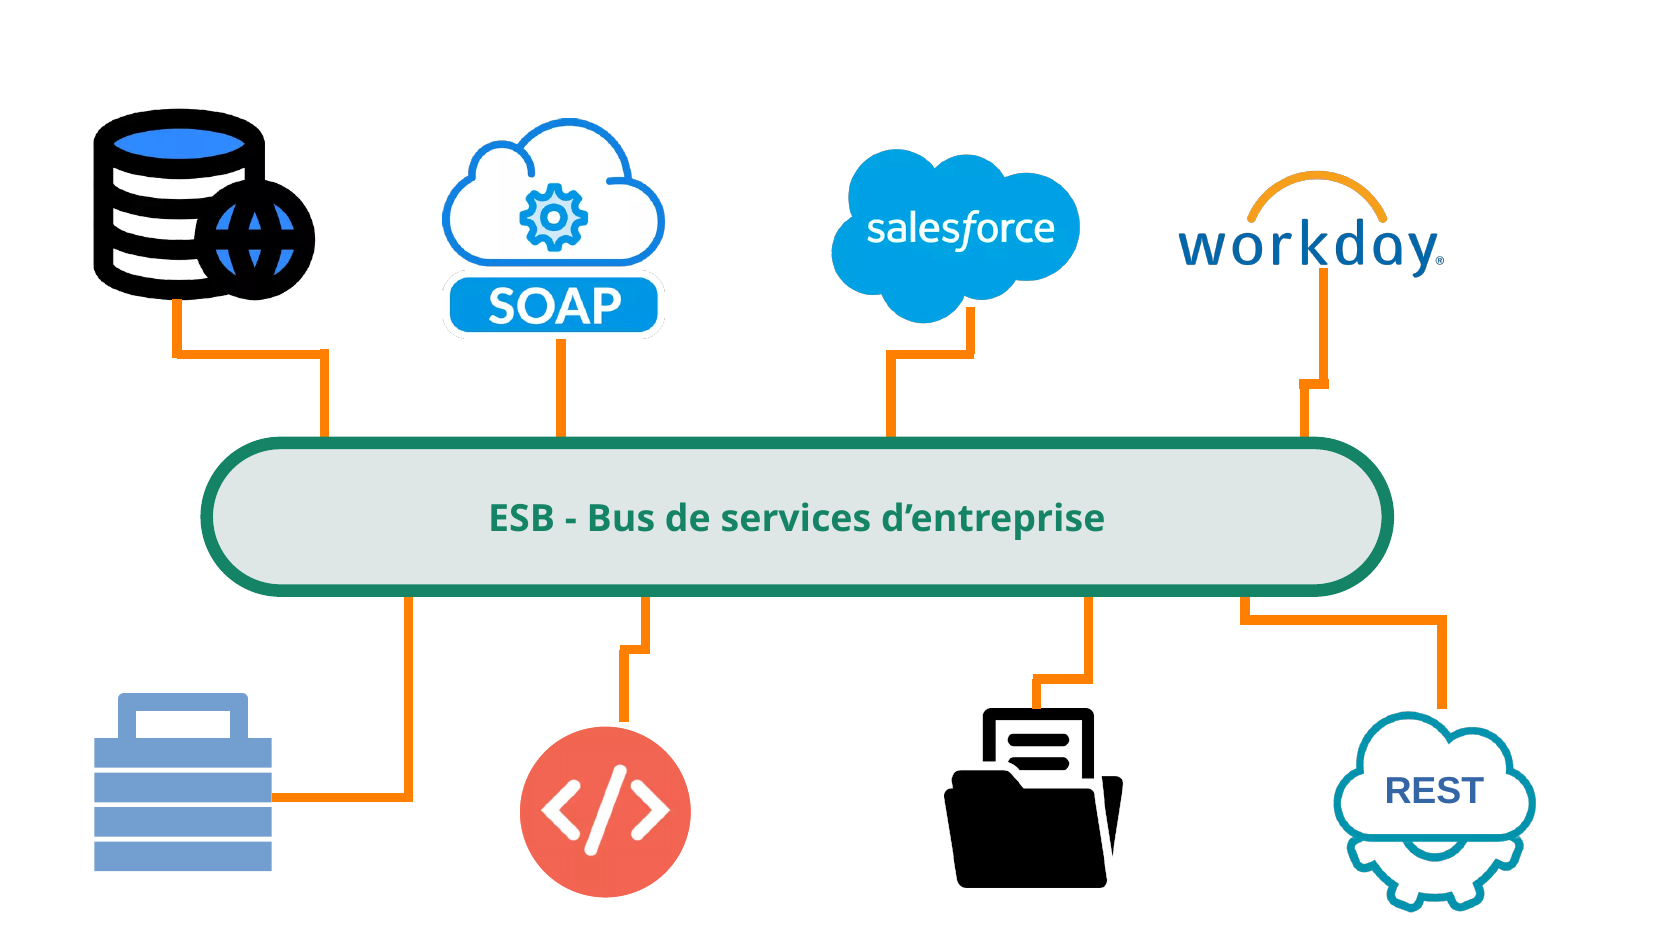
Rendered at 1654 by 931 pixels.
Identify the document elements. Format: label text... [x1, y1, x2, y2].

text_box [94, 772, 272, 803]
picture [83, 83, 325, 325]
text_box [94, 841, 272, 872]
text_box REST [1328, 761, 1541, 819]
picture [797, 147, 1114, 325]
text_box [94, 807, 272, 837]
picture [442, 118, 665, 339]
picture [1328, 819, 1541, 916]
picture [1175, 147, 1447, 301]
text_box ESB - Bus de services d’entreprise [206, 442, 1388, 591]
text_box [94, 698, 272, 768]
picture [944, 708, 1123, 888]
text_box [472, 679, 739, 931]
picture [520, 727, 690, 897]
picture [1328, 703, 1541, 761]
